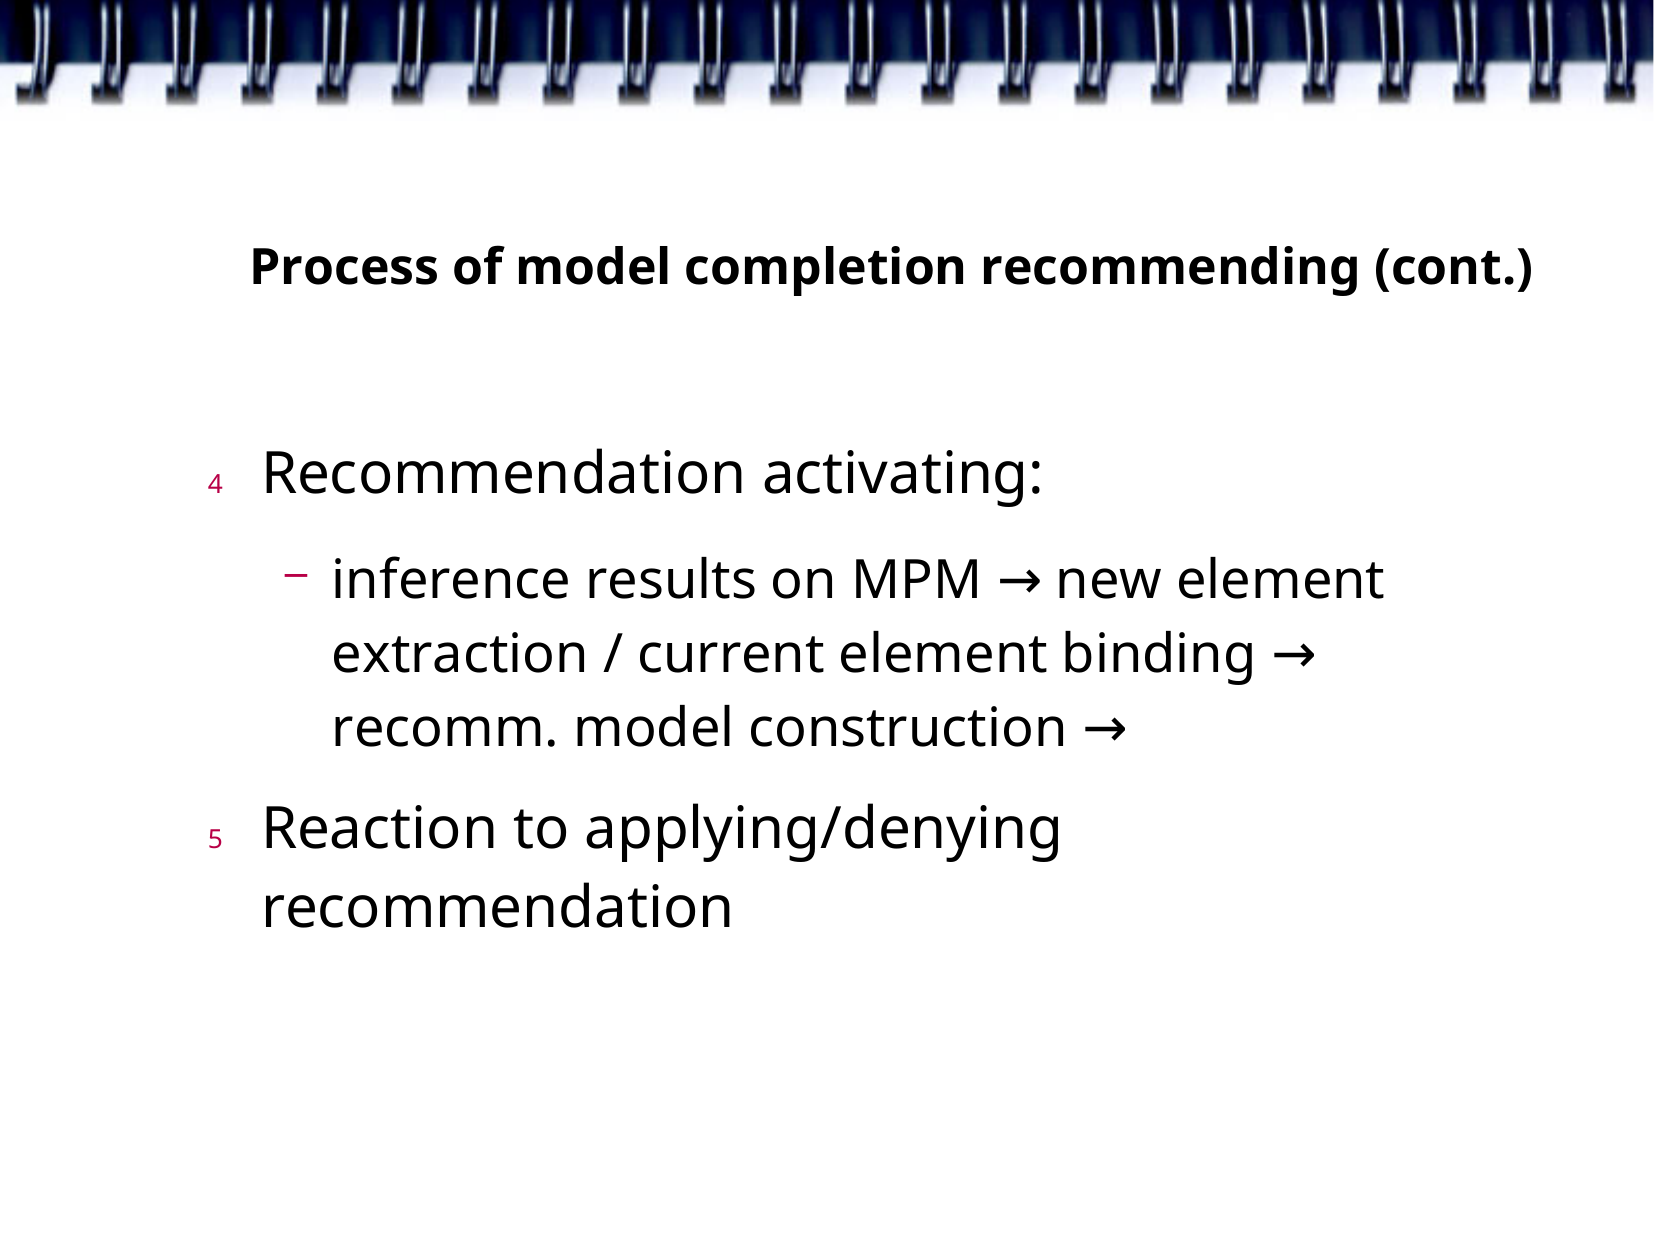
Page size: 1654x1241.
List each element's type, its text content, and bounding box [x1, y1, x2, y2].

picture [0, 0, 1654, 121]
list Recommendation activating: inference results on MPM → new element extraction / current element binding → recomm. model construction → Reaction to applying/denying recommendation [190, 431, 1472, 1071]
title Process of model completion recommending (cont.) [139, 161, 1535, 370]
